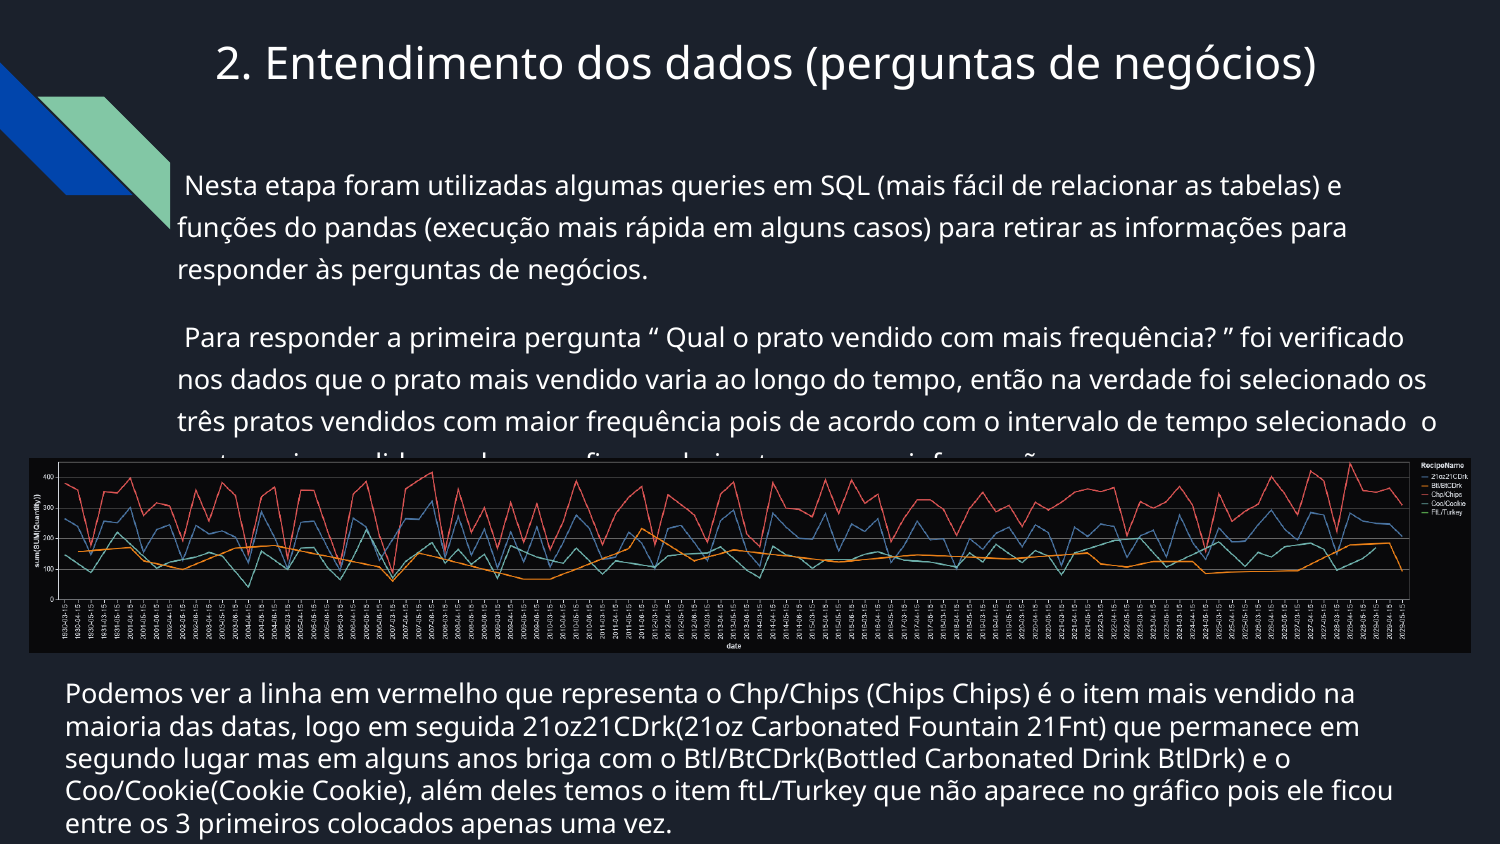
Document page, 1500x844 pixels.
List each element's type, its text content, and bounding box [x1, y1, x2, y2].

picture [29, 458, 1471, 653]
title 2. Entendimento dos dados (perguntas de negócios) [199, 16, 1355, 146]
list Nesta etapa foram utilizadas algumas queries em SQL (mais fácil de relacionar as tabelas) e funções do pandas (execução mais rápida em alguns casos) para retirar as informações para responder às perguntas de negócios. Para responder a primeira pergunta “ Qual o prato vendido com mais frequência? ” foi verificado nos dados que o prato mais vendido varia ao longo do tempo, então na verdade foi selecionado os três pratos vendidos com maior frequência pois de acordo com o intervalo de tempo selecionado o prato mais vendido mudava, na figura abaixo temos essa informação: [162, 146, 1456, 458]
text_box Podemos ver a linha em vermelho que representa o Chp/Chips (Chips Chips) é o item mais vendido na maioria das datas, logo em seguida 21oz21CDrk(21oz Carbonated Fountain 21Fnt) que permanece em segundo lugar mas em alguns anos briga com o Btl/BtCDrk(Bottled Carbonated Drink BtlDrk) e o Coo/Cookie(Cookie Cookie), além deles temos o item ftL/Turkey que não aparece no gráfico pois ele ficou entre os 3 primeiros colocados apenas uma vez. [49, 661, 1456, 812]
